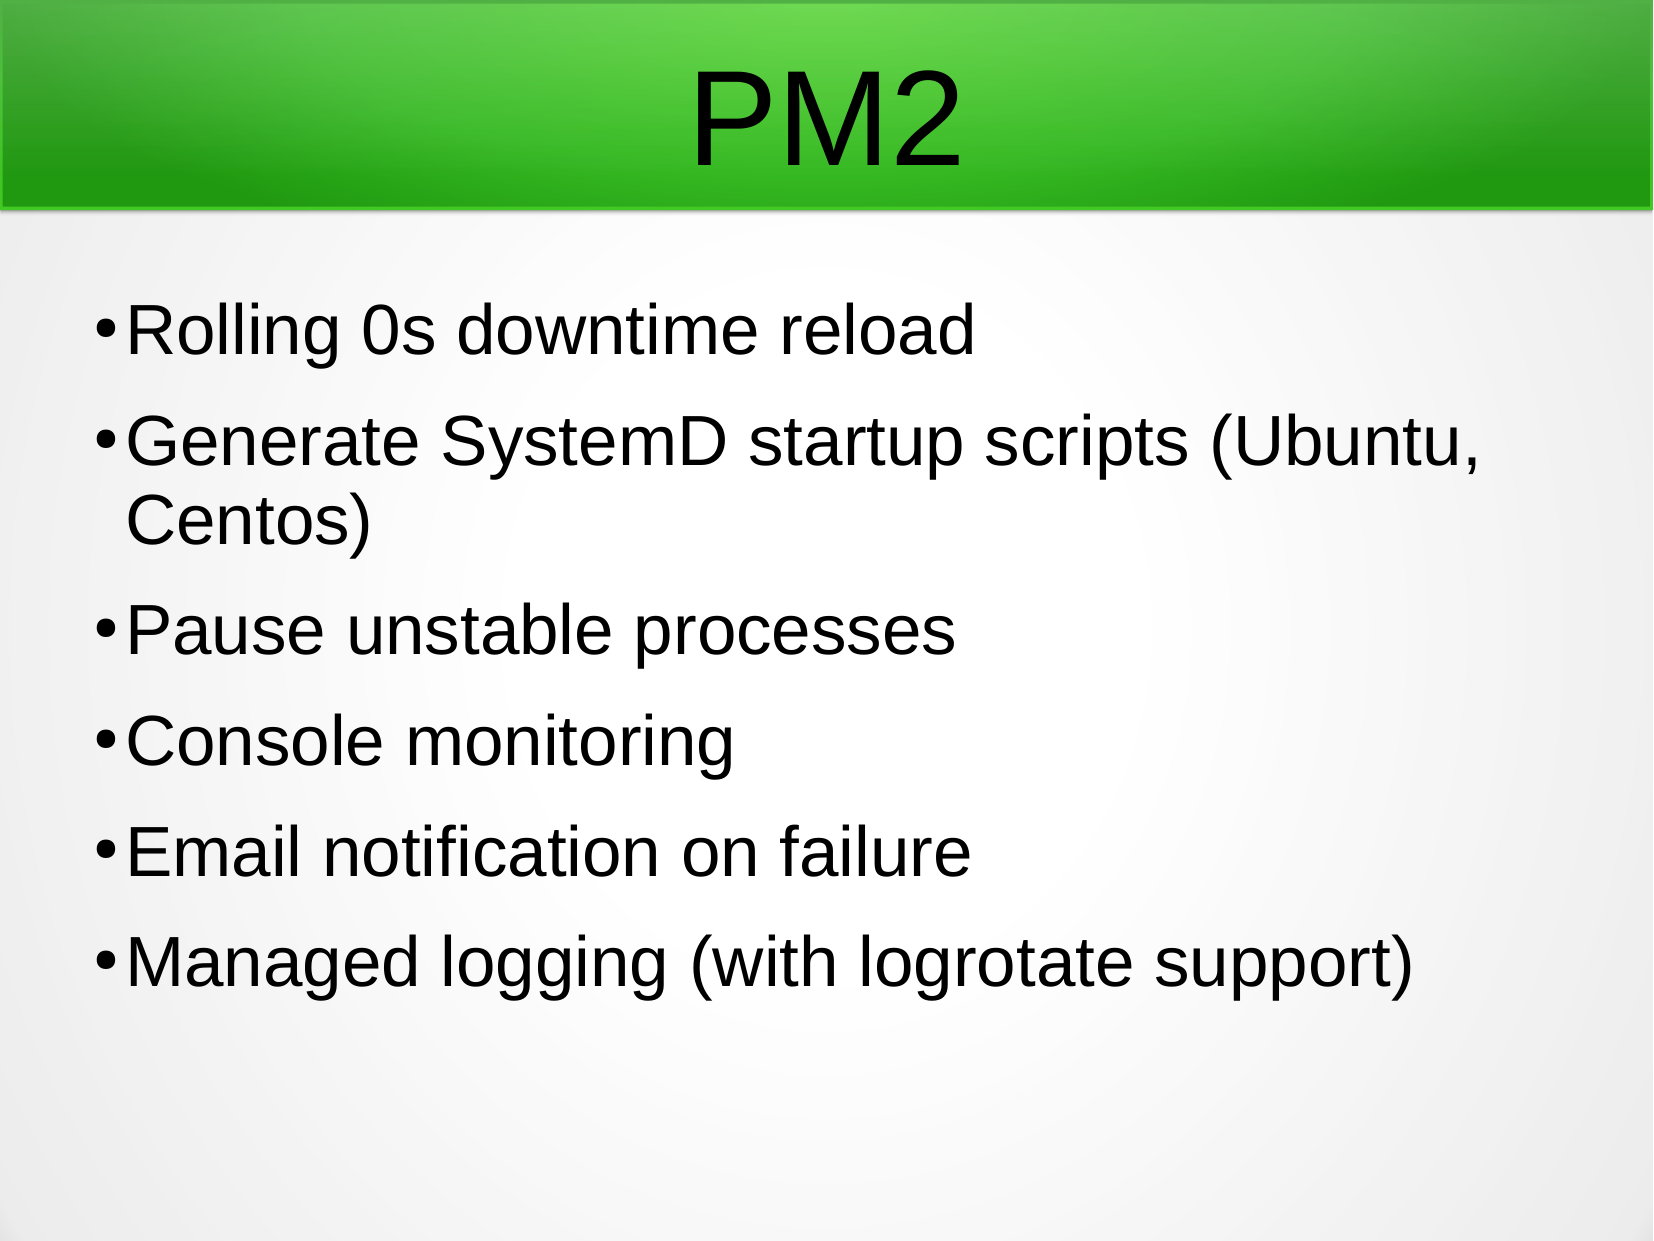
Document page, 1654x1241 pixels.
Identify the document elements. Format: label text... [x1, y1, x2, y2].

list Rolling 0s downtime reload Generate SystemD startup scripts (Ubuntu, Centos) Pause unstable processes Console monitoring Email notification on failure Managed logging (with logrotate support) [82, 290, 1571, 1010]
title PM2 [82, 42, 1571, 195]
